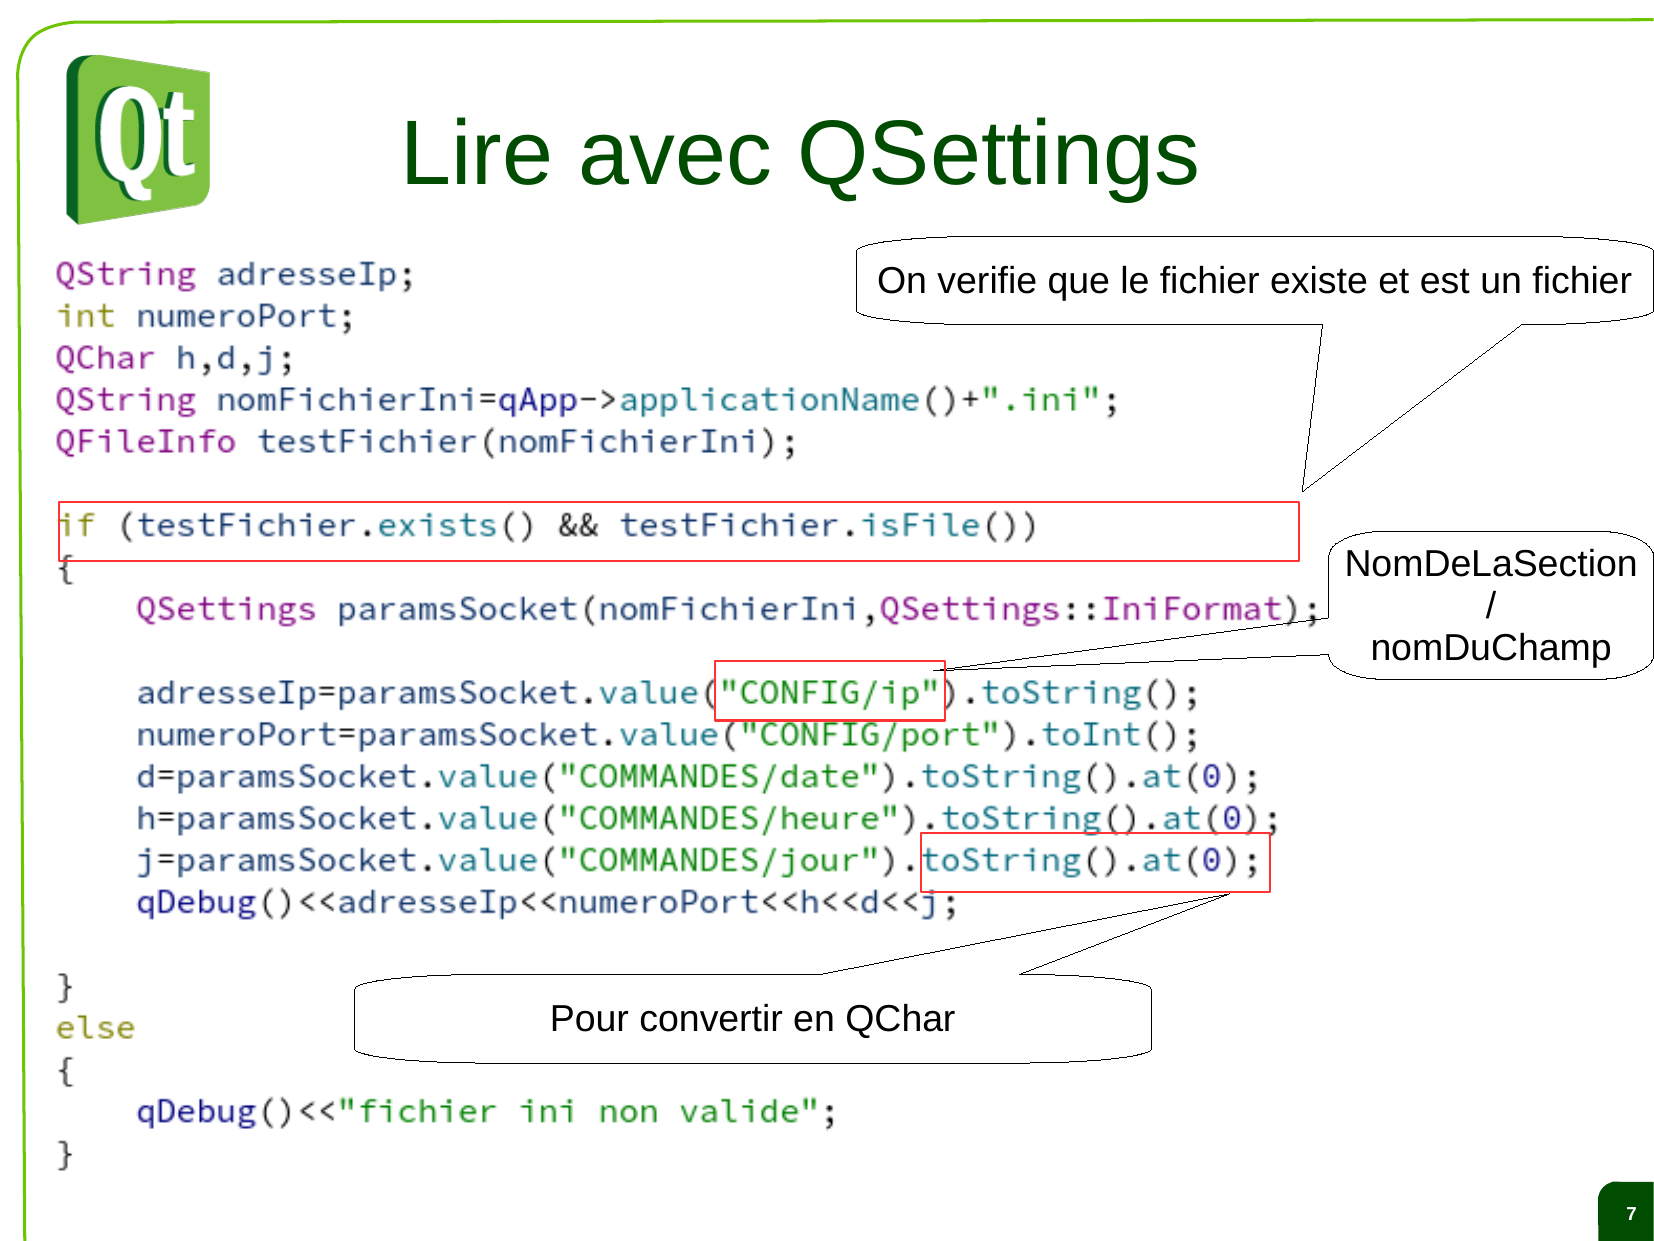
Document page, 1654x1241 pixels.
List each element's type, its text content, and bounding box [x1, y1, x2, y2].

text_box On verifie que le fichier existe et est un fichier [856, 236, 1654, 492]
text_box NomDeLaSection / nomDuChamp [946, 531, 1654, 680]
title Lire avec QSettings [263, 49, 1339, 252]
picture [47, 252, 1330, 1219]
picture [716, 662, 944, 719]
picture [66, 55, 210, 225]
text_box Pour convertir en QChar [354, 893, 1230, 1064]
